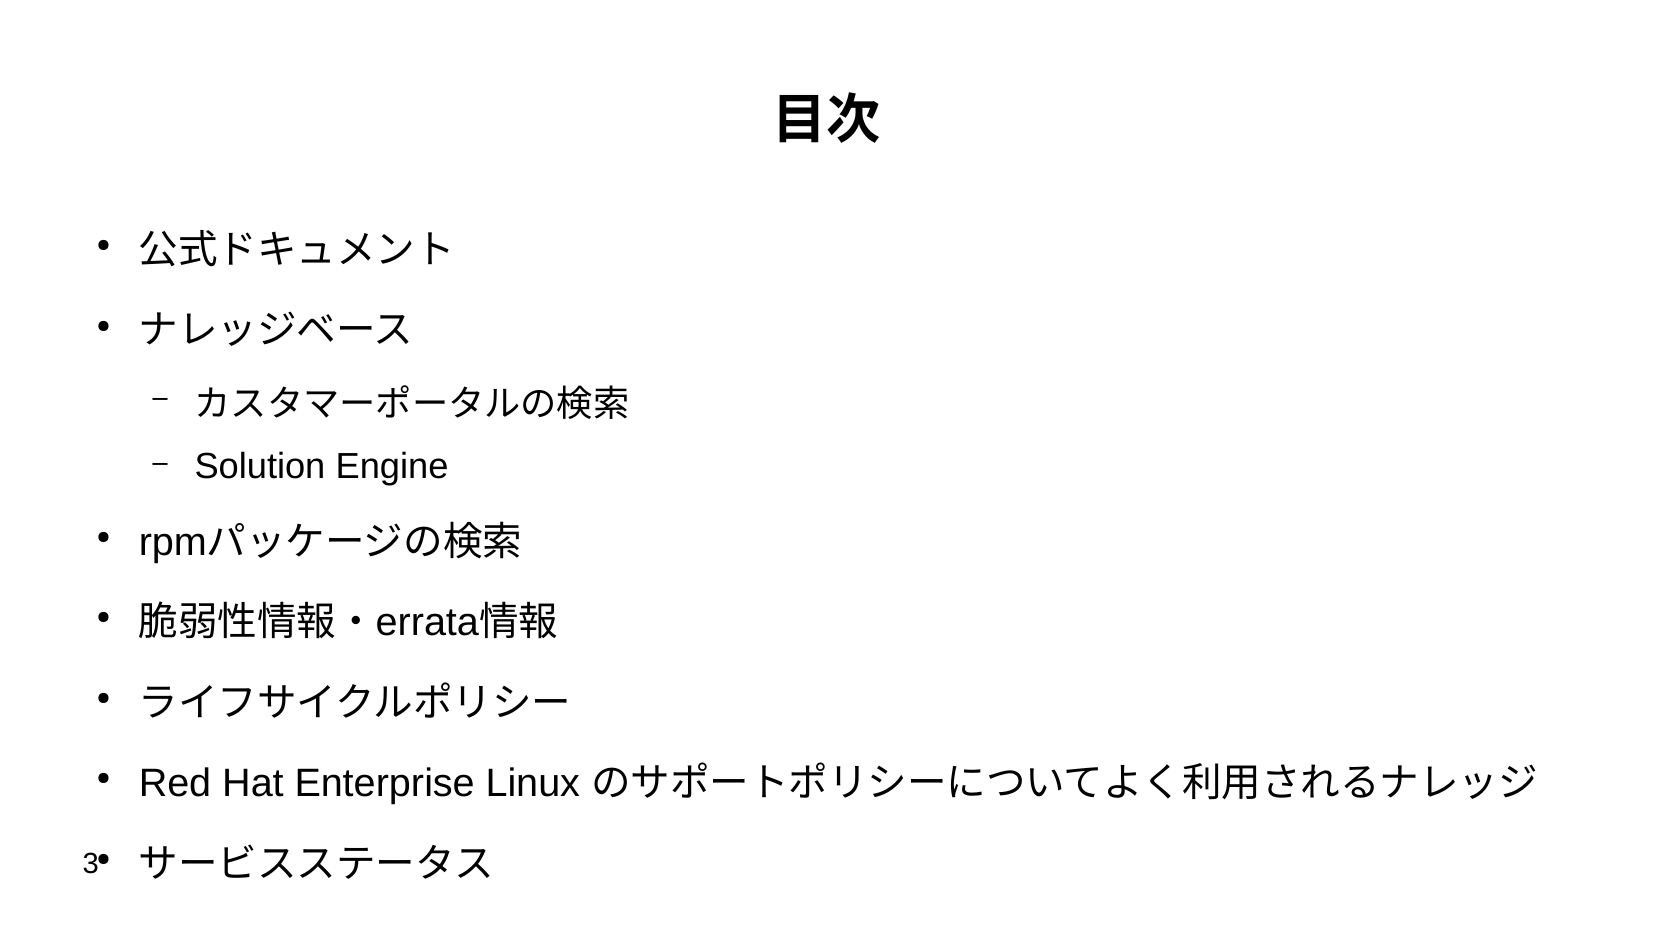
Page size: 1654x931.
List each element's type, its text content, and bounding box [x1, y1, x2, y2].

list 公式ドキュメント ナレッジベース カスタマーポータルの検索 Solution Engine rpmパッケージの検索 脆弱性情報・errata情報 ライフサイクルポリシー Red Hat Enterprise Linux のサポートポリシーについてよく利用されるナレッジ サービスステータス [82, 217, 1595, 901]
title 目次 [82, 37, 1571, 193]
